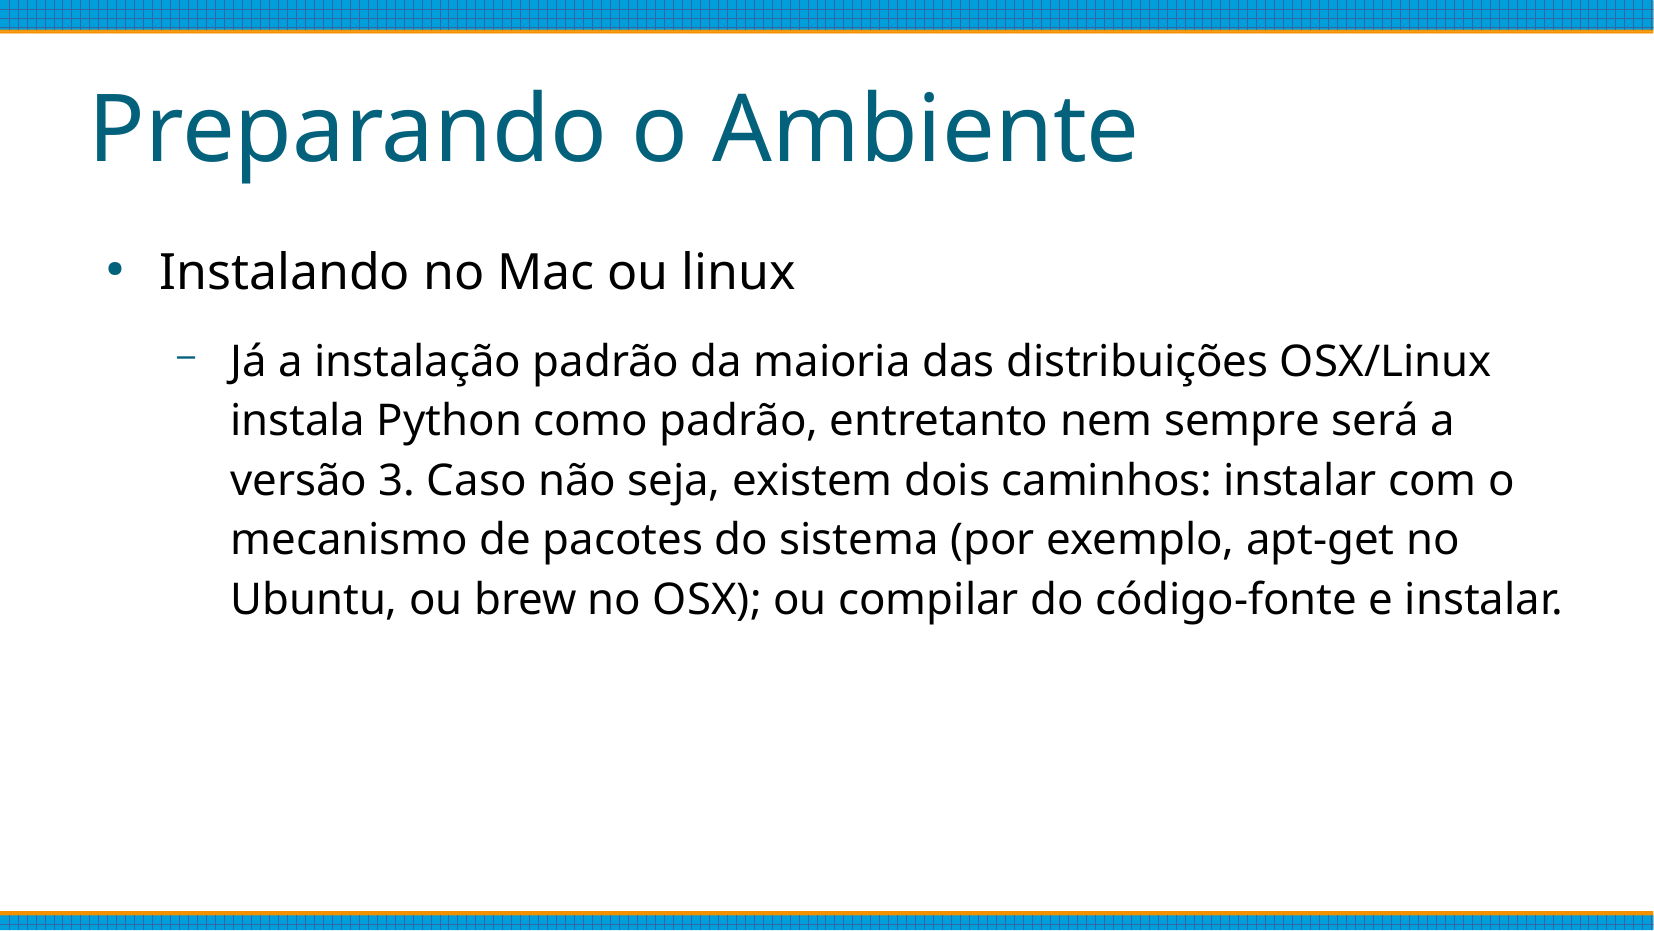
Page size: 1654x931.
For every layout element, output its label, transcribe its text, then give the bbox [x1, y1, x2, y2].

list Instalando no Mac ou linux Já a instalação padrão da maioria das distribuições OSX/Linux instala Python como padrão, entretanto nem sempre será a versão 3. Caso não seja, existem dois caminhos: instalar com o mecanismo de pacotes do sistema (por exemplo, apt-get no Ubuntu, ou brew no OSX); ou compilar do código-fonte e instalar. [88, 236, 1565, 901]
title Preparando o Ambiente [88, 44, 1565, 207]
